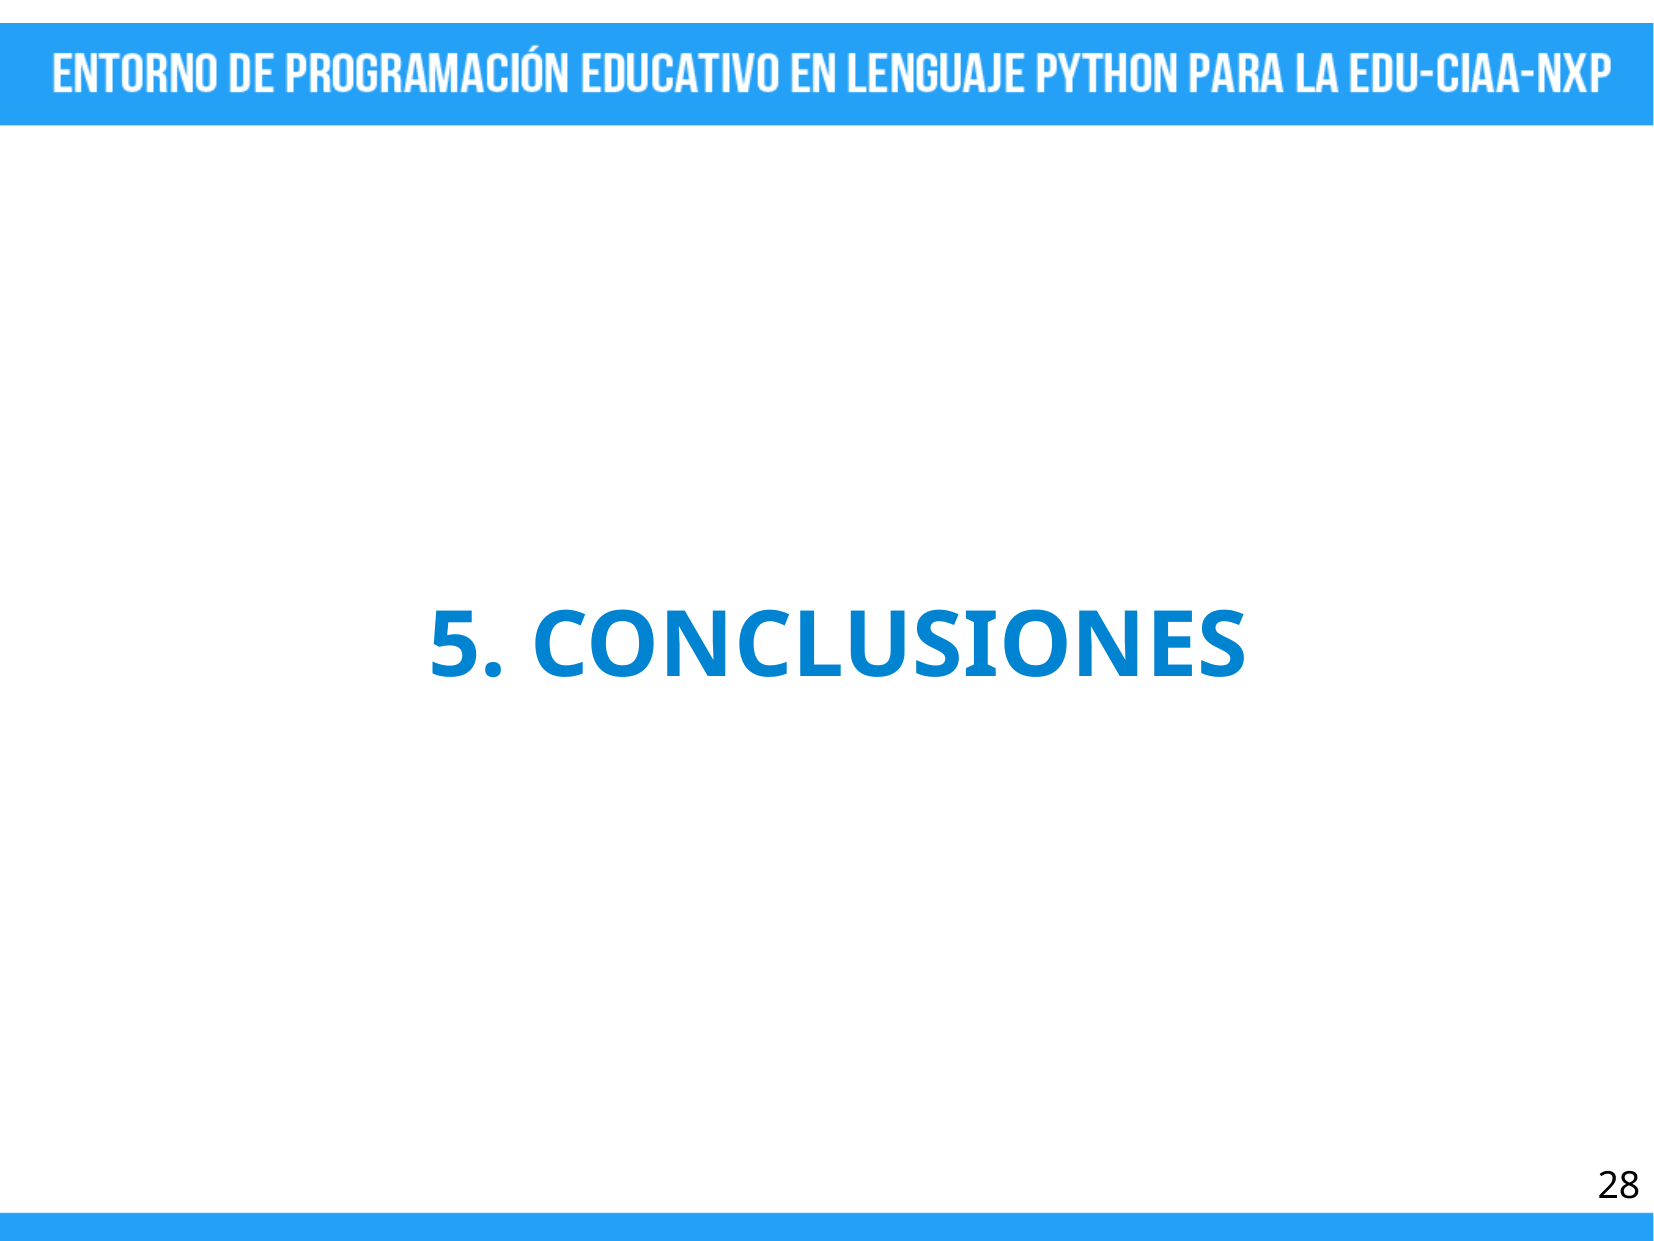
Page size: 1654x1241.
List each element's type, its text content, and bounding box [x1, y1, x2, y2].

title 5. CONCLUSIONES [94, 537, 1583, 745]
text_box 28 [1582, 1151, 1654, 1241]
picture [0, 23, 1654, 1241]
